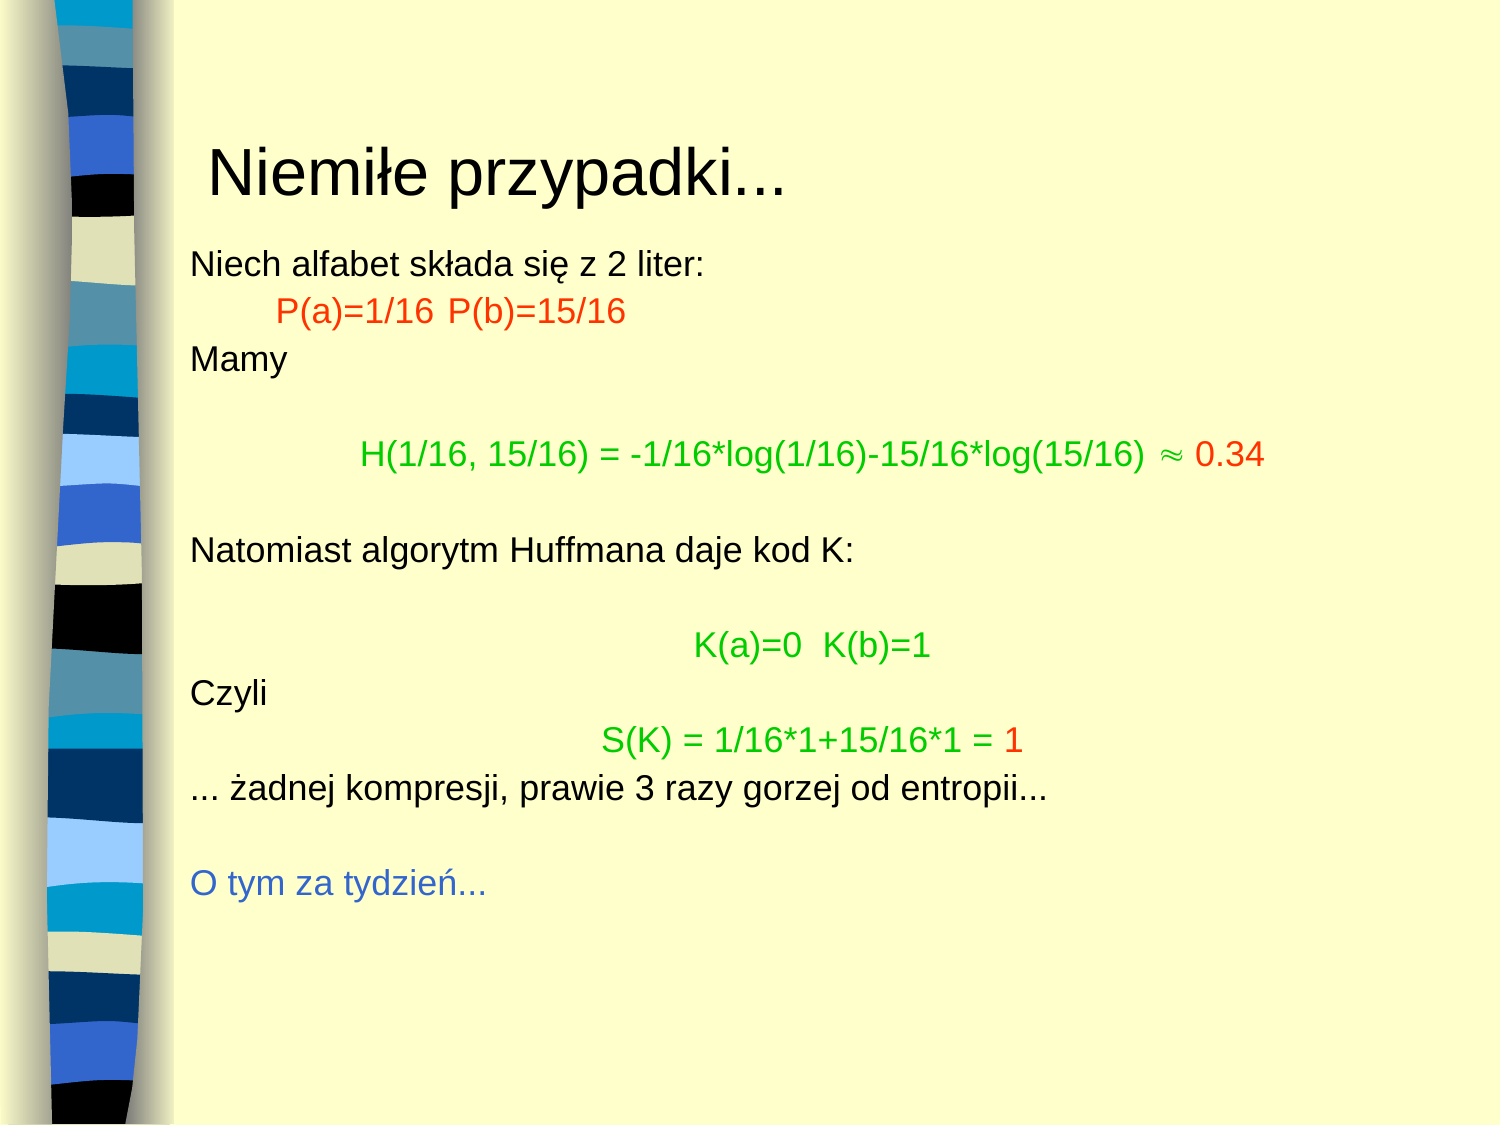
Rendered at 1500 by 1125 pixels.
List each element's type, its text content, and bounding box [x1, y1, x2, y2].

list Niech alfabet składa się z 2 liter: P(a)=1/16 P(b)=15/16 Mamy H(1/16, 15/16) = -1/16*log(1/16)-15/16*log(15/16)  0.34 Natomiast algorytm Huffmana daje kod K: K(a)=0 K(b)=1 Czyli S(K) = 1/16*1+15/16*1 = 1 ... żadnej kompresji, prawie 3 razy gorzej od entropii... O tym za tydzień... [174, 237, 1450, 913]
title Niemiłe przypadki... [192, 74, 1468, 263]
